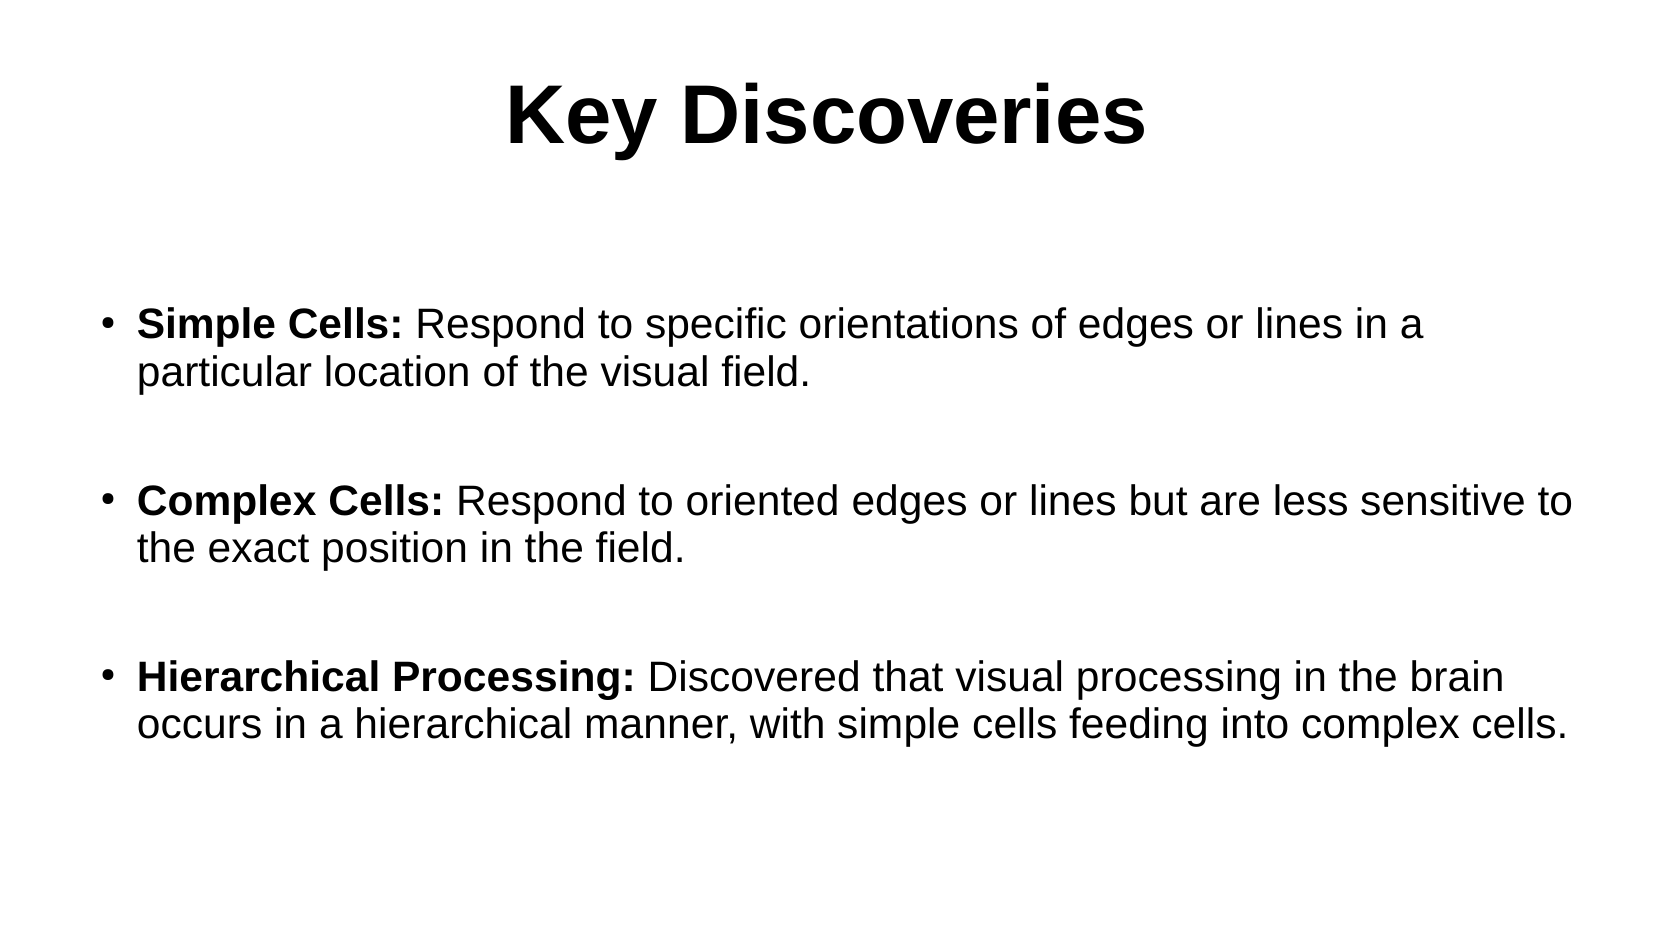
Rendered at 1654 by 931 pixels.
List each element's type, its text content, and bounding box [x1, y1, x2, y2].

list Simple Cells: Respond to specific orientations of edges or lines in a particular location of the visual field. Complex Cells: Respond to oriented edges or lines but are less sensitive to the exact position in the field. Hierarchical Processing: Discovered that visual processing in the brain occurs in a hierarchical manner, with simple cells feeding into complex cells. [88, 236, 1577, 776]
title Key Discoveries [82, 37, 1571, 193]
